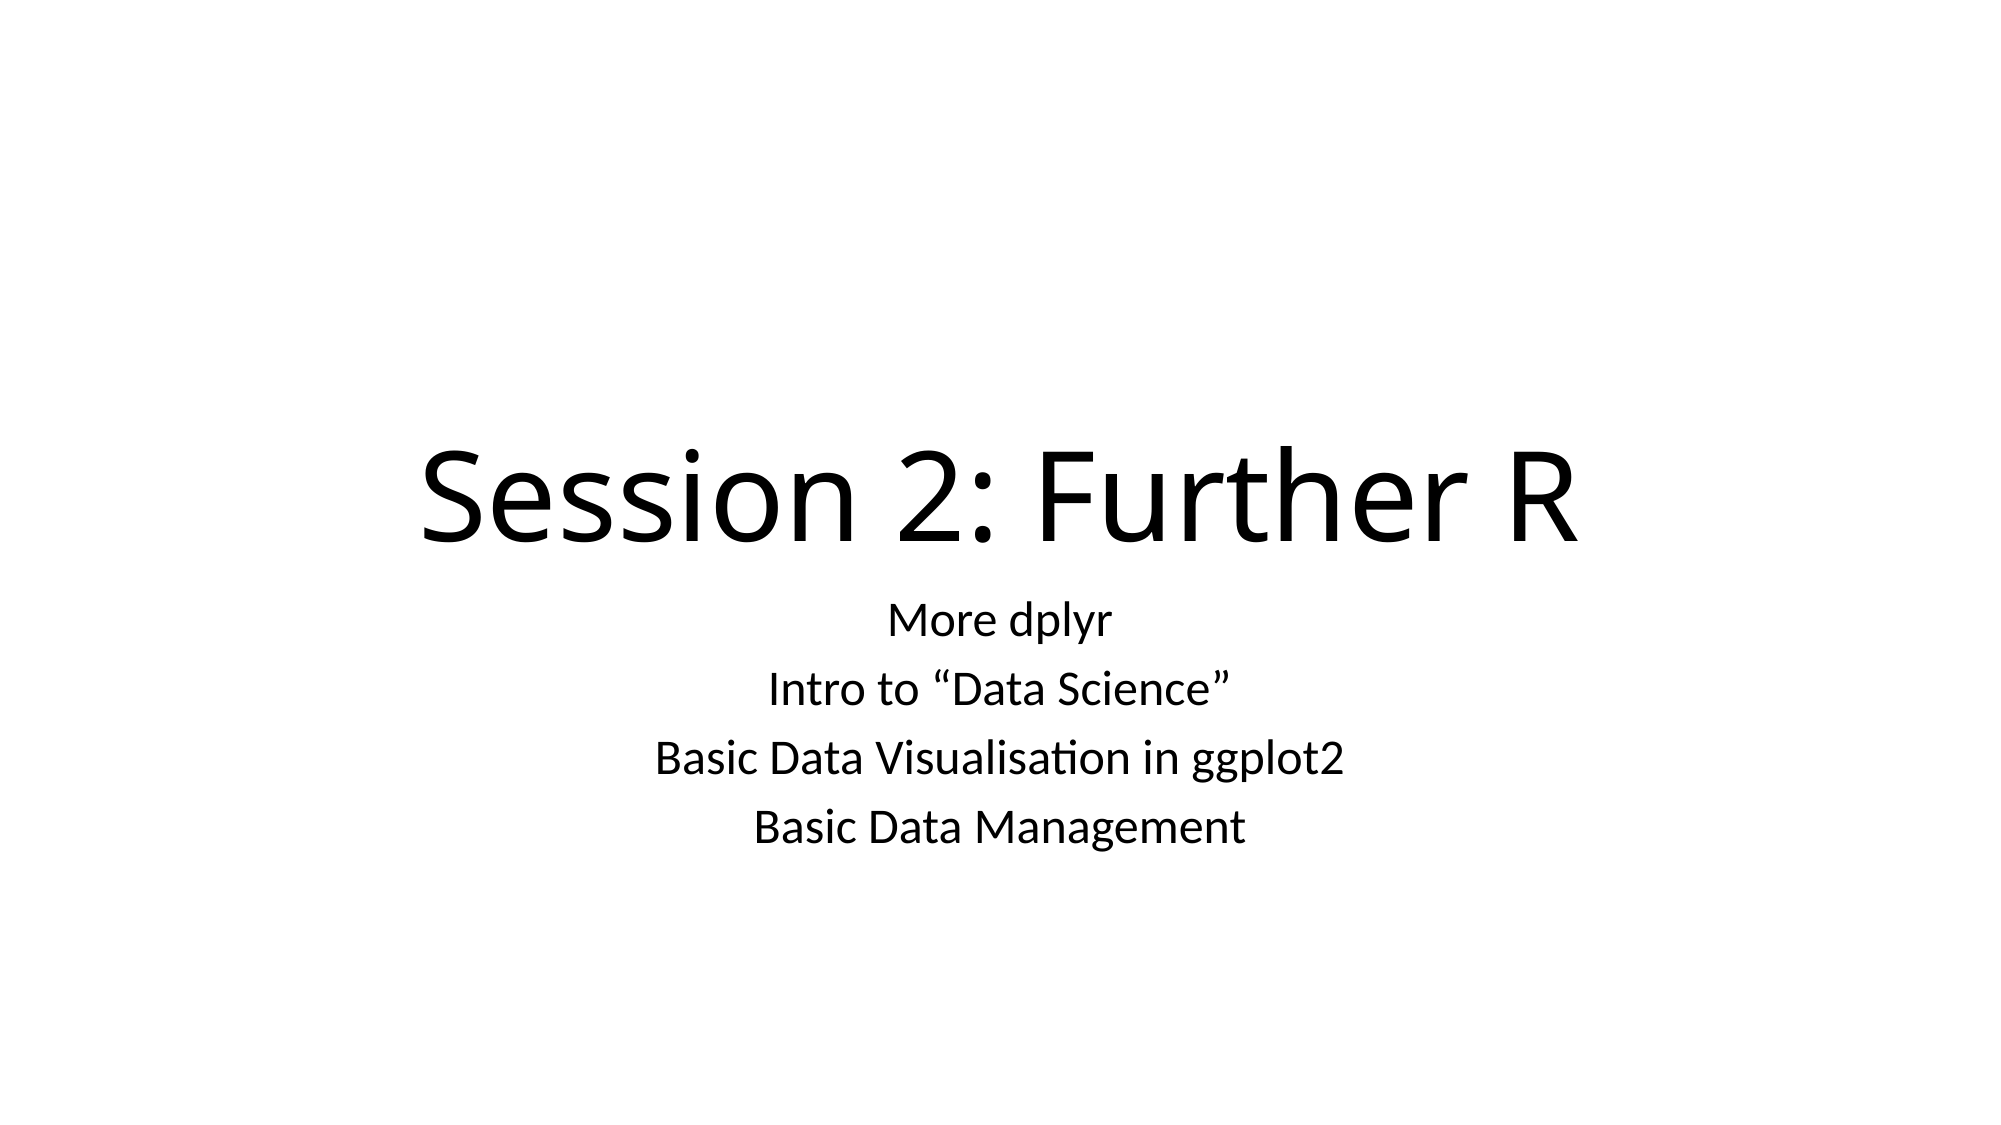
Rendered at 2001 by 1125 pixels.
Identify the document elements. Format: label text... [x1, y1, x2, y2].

subtitle More dplyr Intro to “Data Science” Basic Data Visualisation in ggplot2 Basic Data Management [249, 590, 1750, 863]
title Session 2: Further R [249, 184, 1750, 576]
